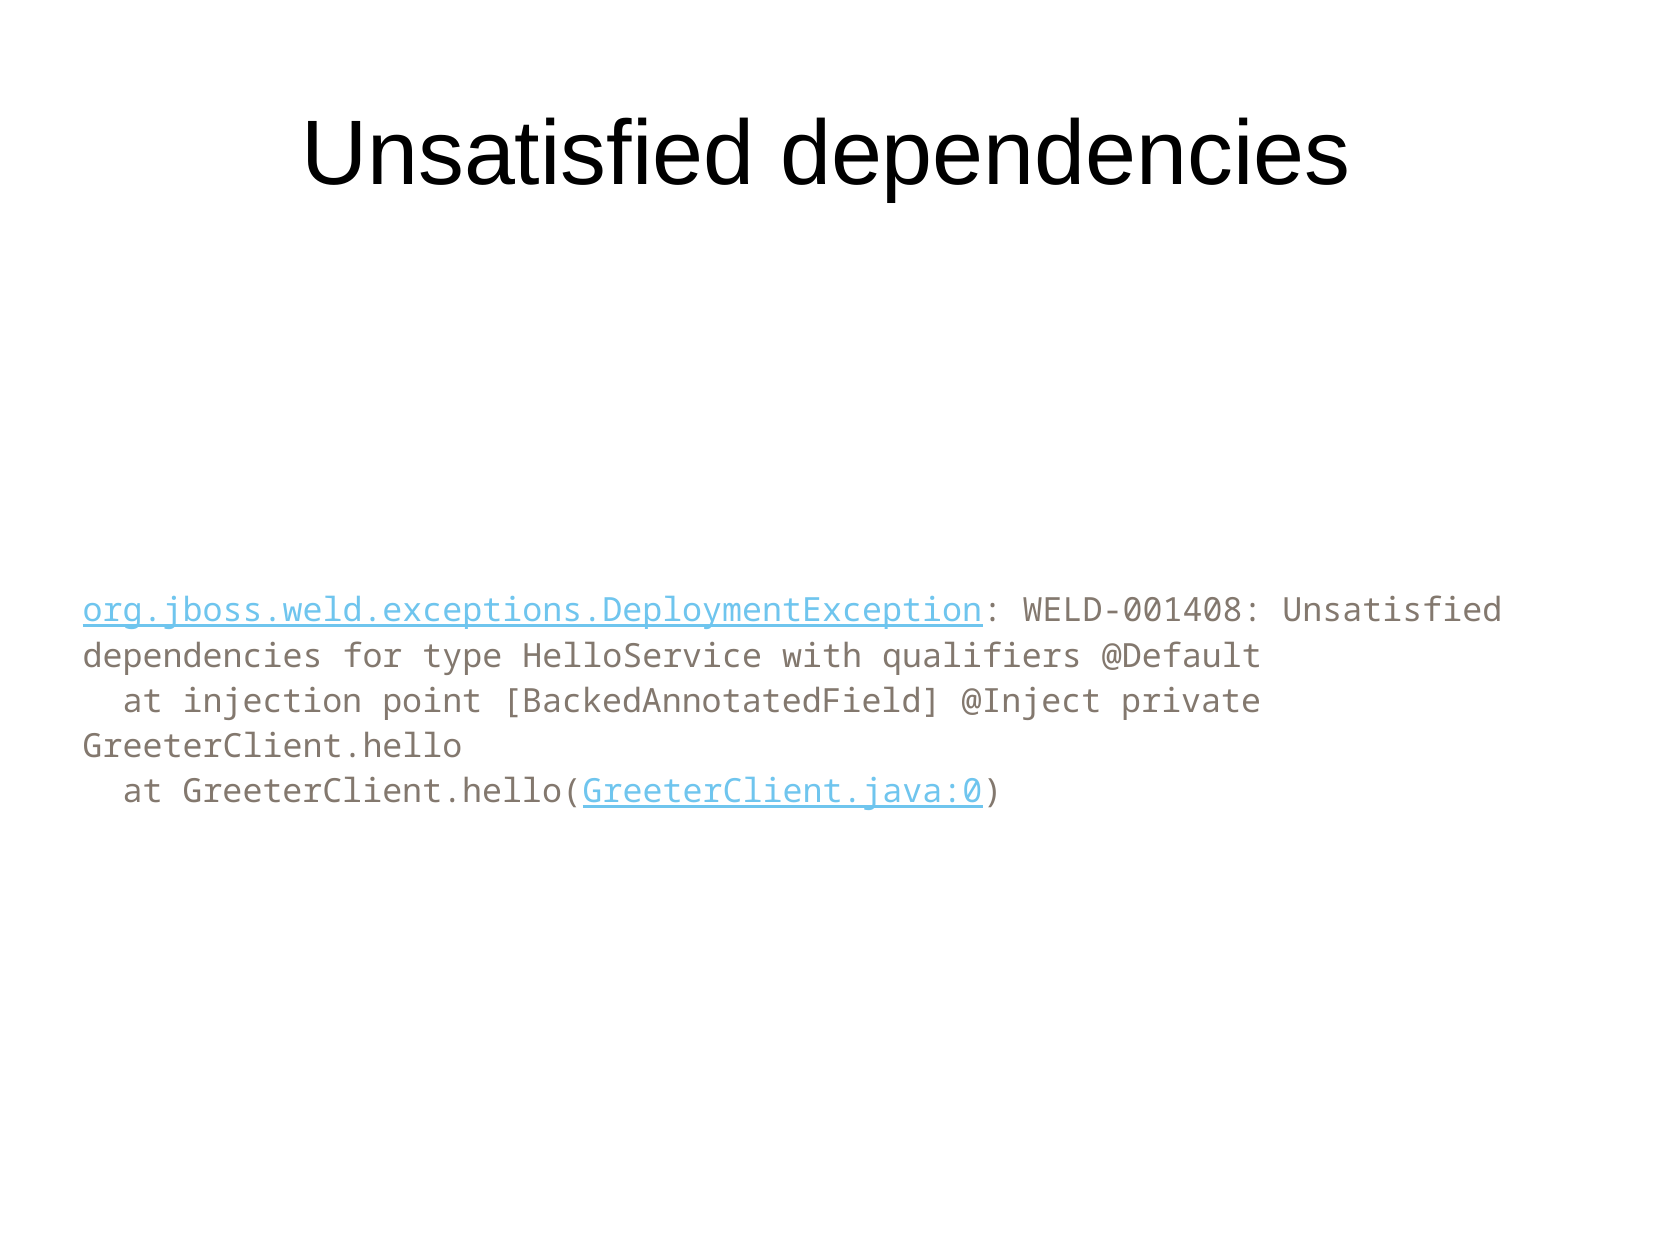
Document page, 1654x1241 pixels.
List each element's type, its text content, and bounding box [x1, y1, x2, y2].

list org.jboss.weld.exceptions.DeploymentException: WELD-001408: Unsatisfied dependencies for type HelloService with qualifiers @Default at injection point [BackedAnnotatedField] @Inject private GreeterClient.hello at GreeterClient.hello(GreeterClient.java:0) [82, 290, 1571, 1109]
title Unsatisfied dependencies [82, 49, 1571, 257]
